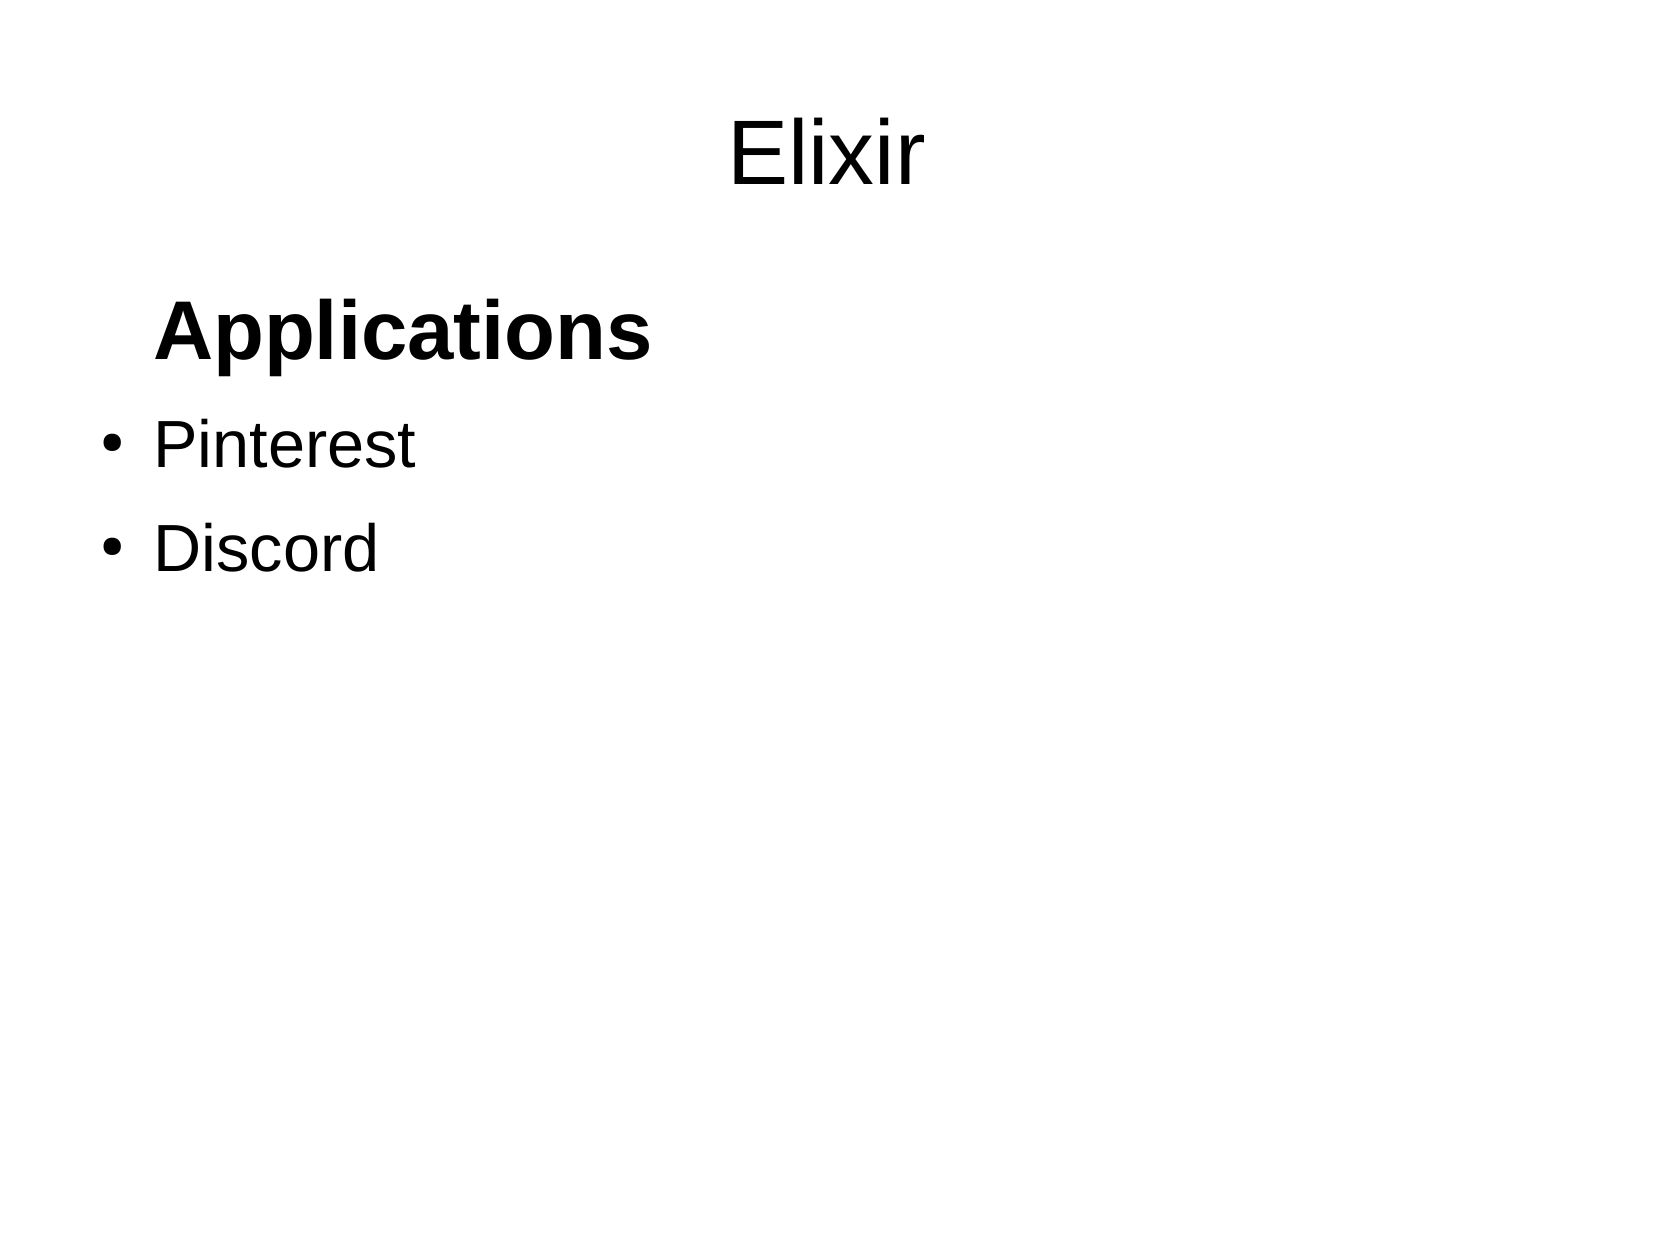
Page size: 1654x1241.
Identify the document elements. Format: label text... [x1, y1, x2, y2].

title Elixir [82, 49, 1571, 257]
list Applications Pinterest Discord [82, 284, 1571, 1004]
